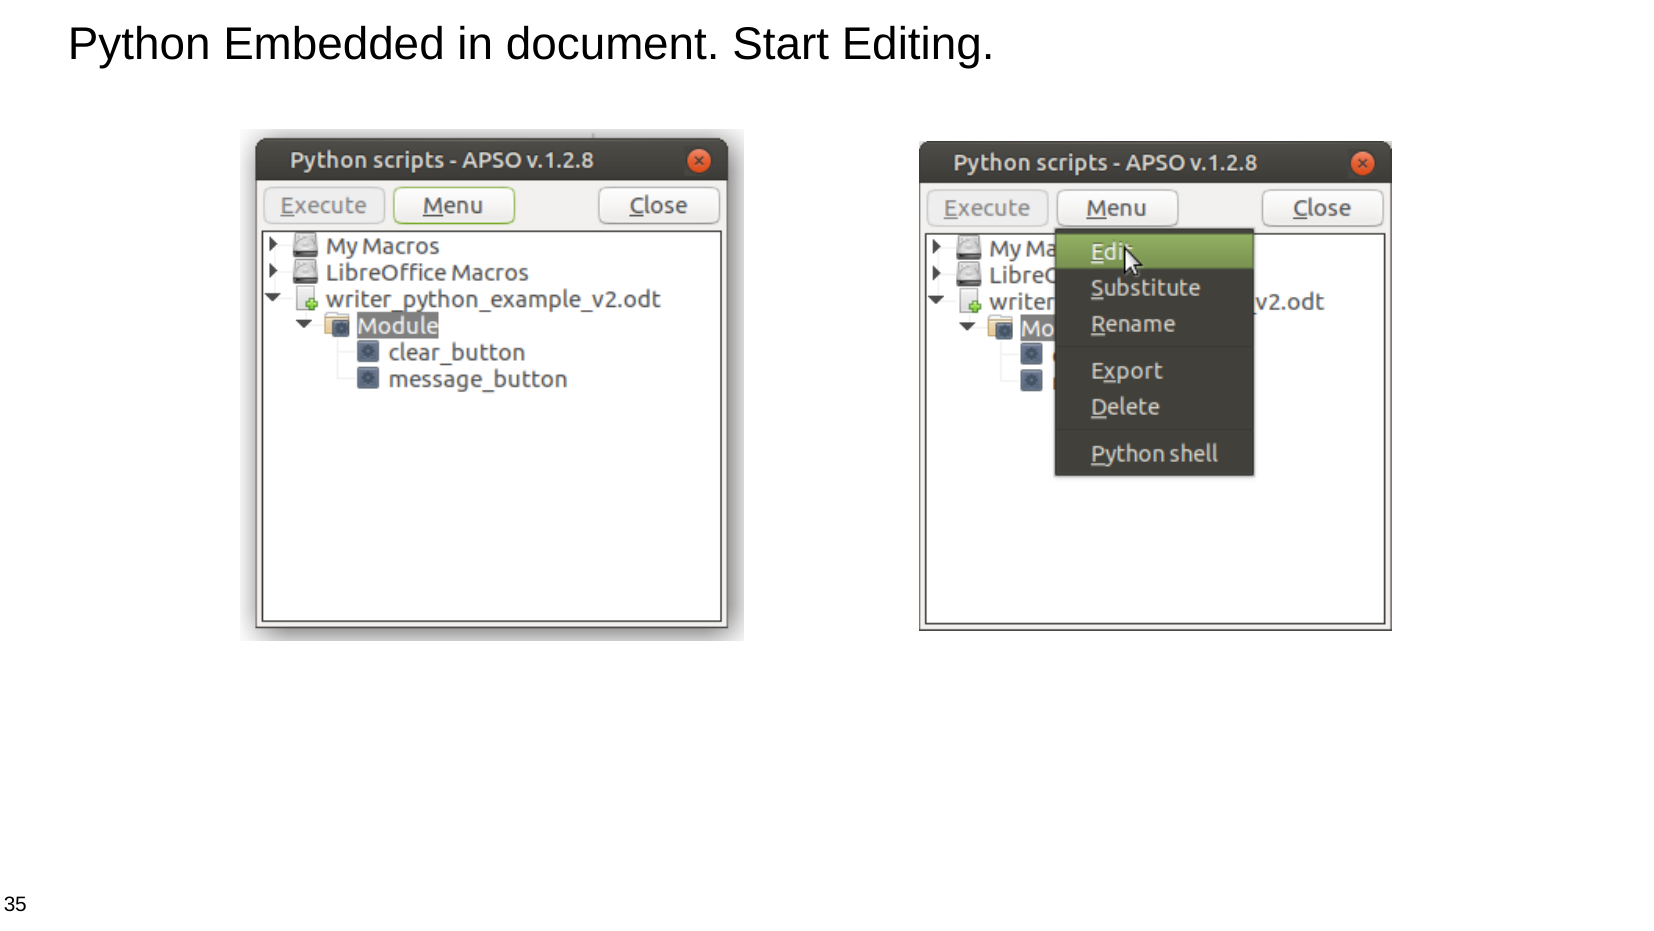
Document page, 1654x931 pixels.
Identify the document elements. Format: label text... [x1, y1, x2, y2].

subtitle Python Embedded in document. Start Editing. [67, 17, 1557, 172]
text_box <number> [0, 885, 113, 924]
picture [240, 129, 744, 641]
picture [919, 141, 1392, 631]
